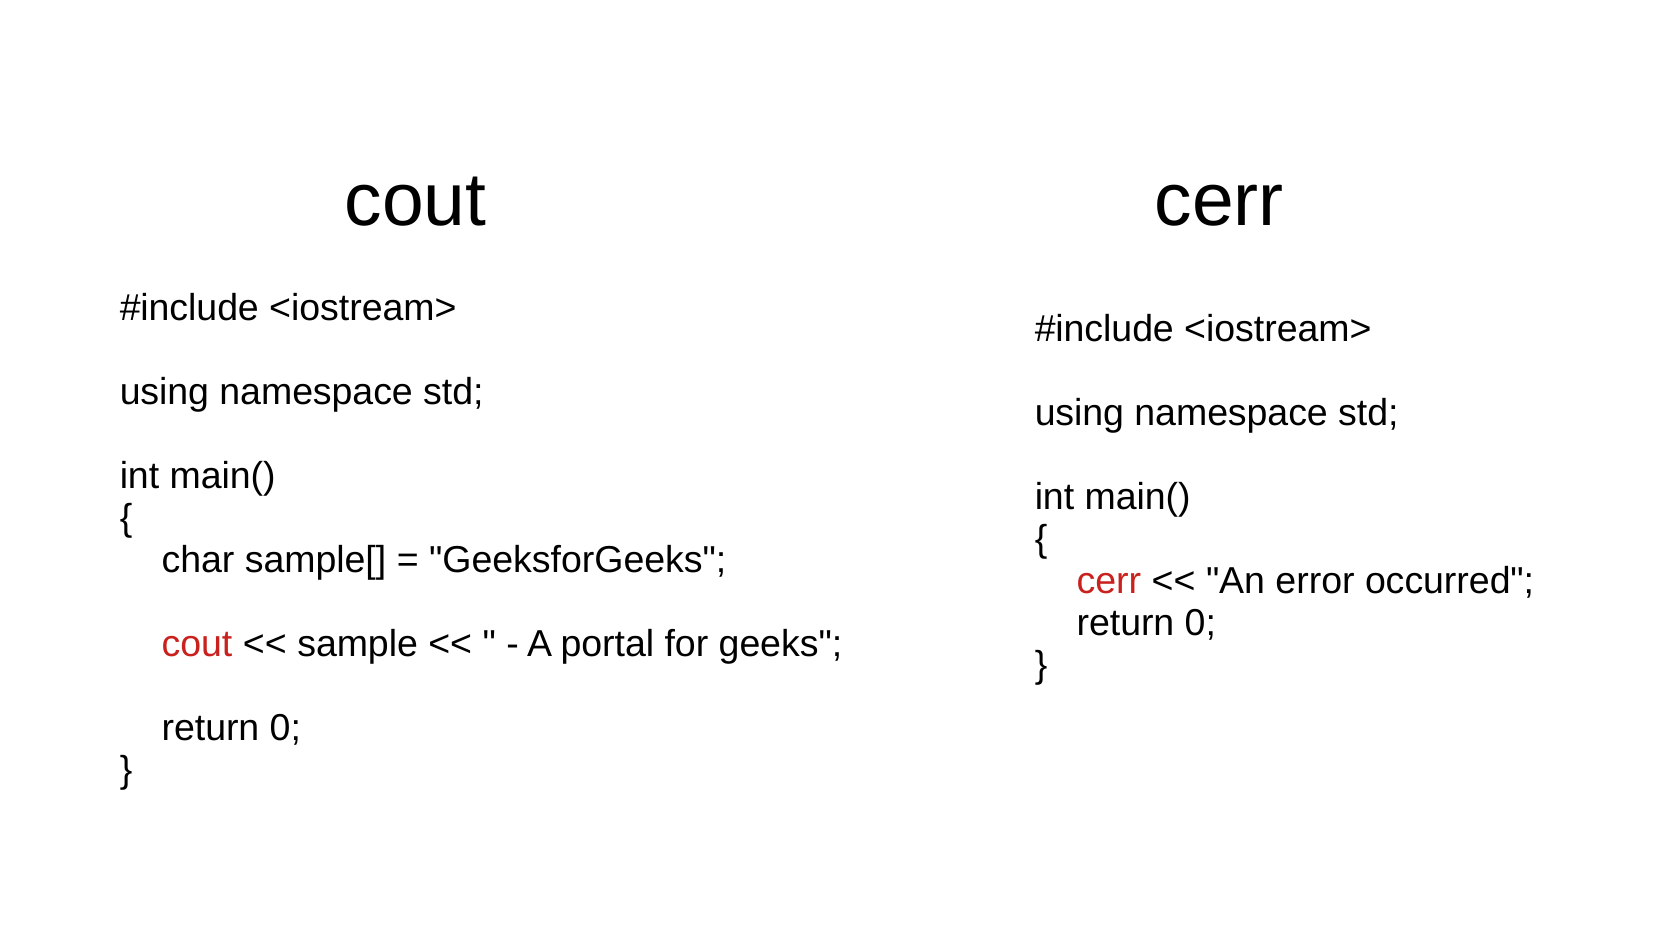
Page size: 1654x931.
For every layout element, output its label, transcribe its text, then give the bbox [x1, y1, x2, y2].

text_box #include <iostream> using namespace std; int main() { char sample[] = "GeeksforGeeks"; cout << sample << " - A portal for geeks"; return 0; } [105, 237, 871, 841]
text_box cout [330, 150, 541, 249]
text_box cerr [1140, 150, 1336, 256]
text_box #include <iostream> using namespace std; int main() { cerr << "An error occurred"; return 0; } [1020, 300, 1550, 693]
